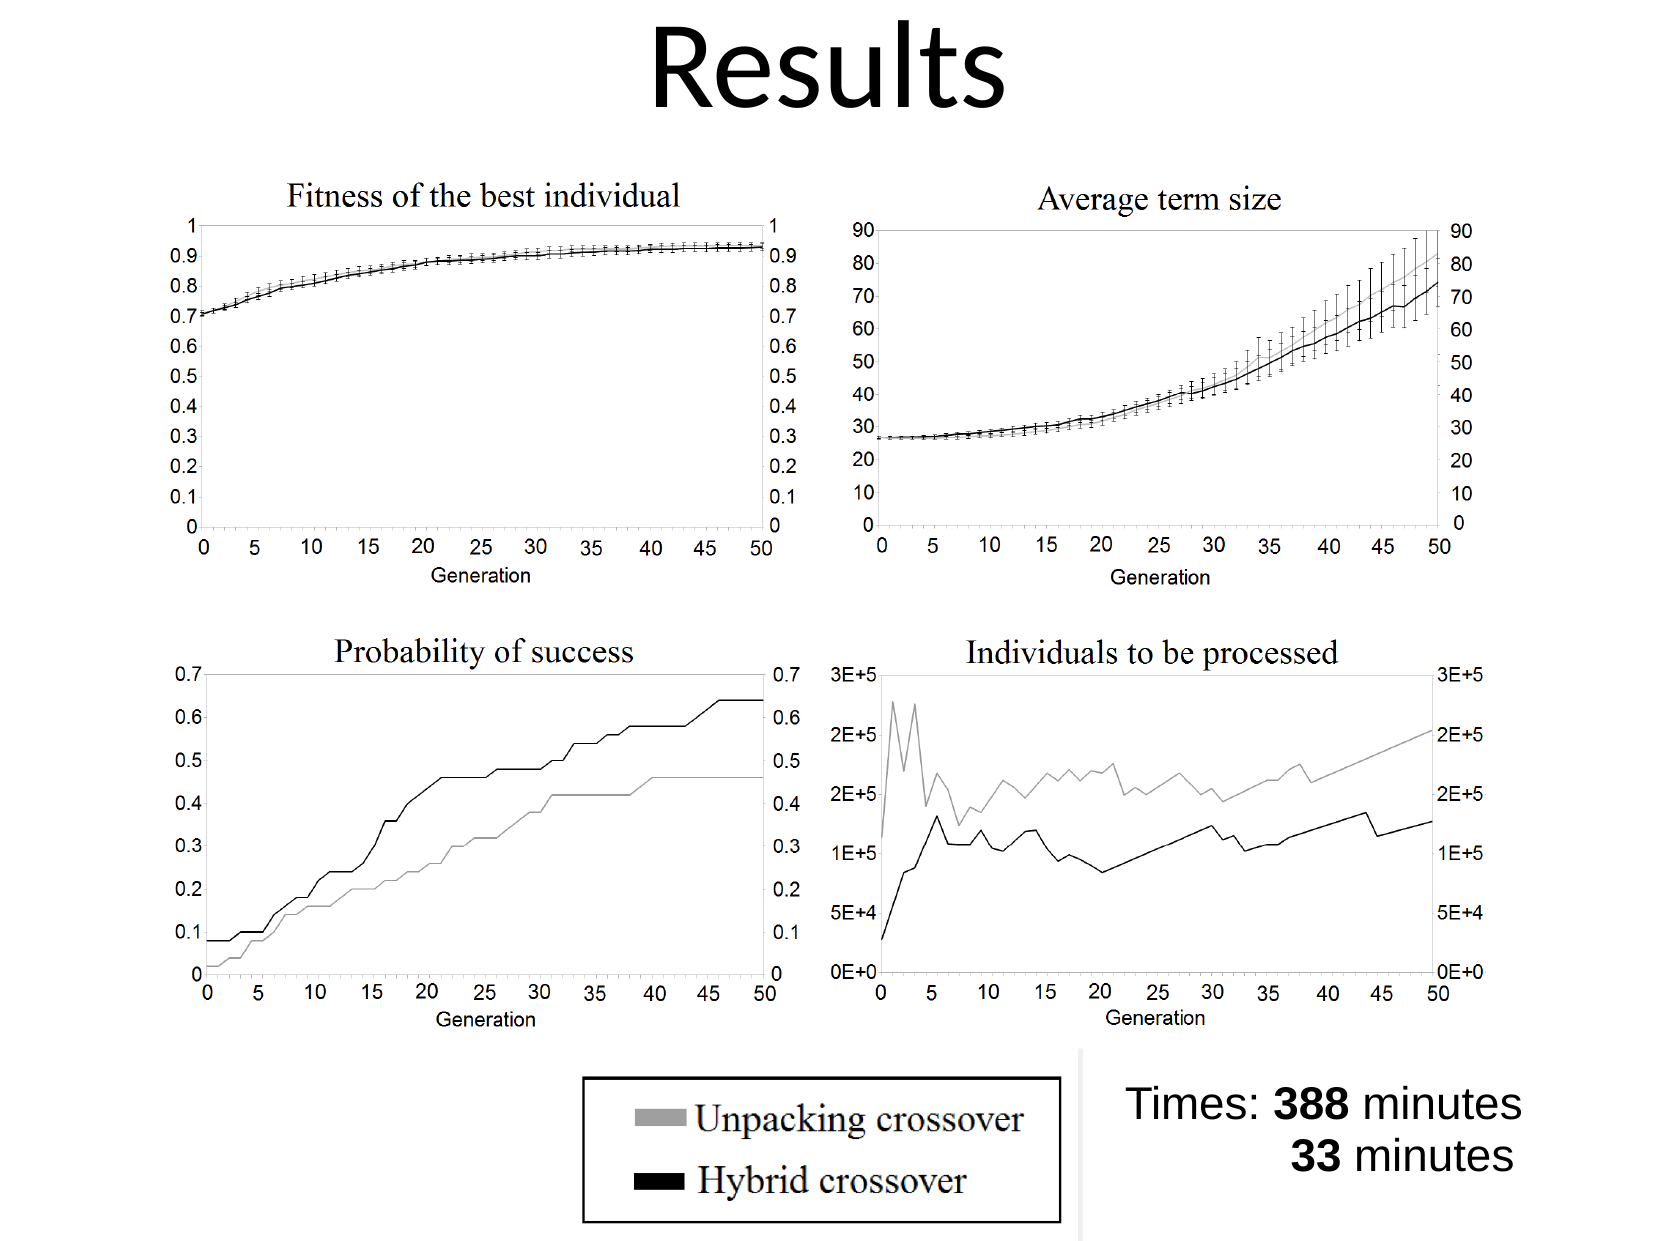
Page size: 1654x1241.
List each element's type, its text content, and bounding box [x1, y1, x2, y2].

text_box Times: 388 minutes 33 minutes [1110, 1071, 1564, 1216]
title Results [84, 0, 1573, 153]
picture [150, 153, 1510, 1241]
